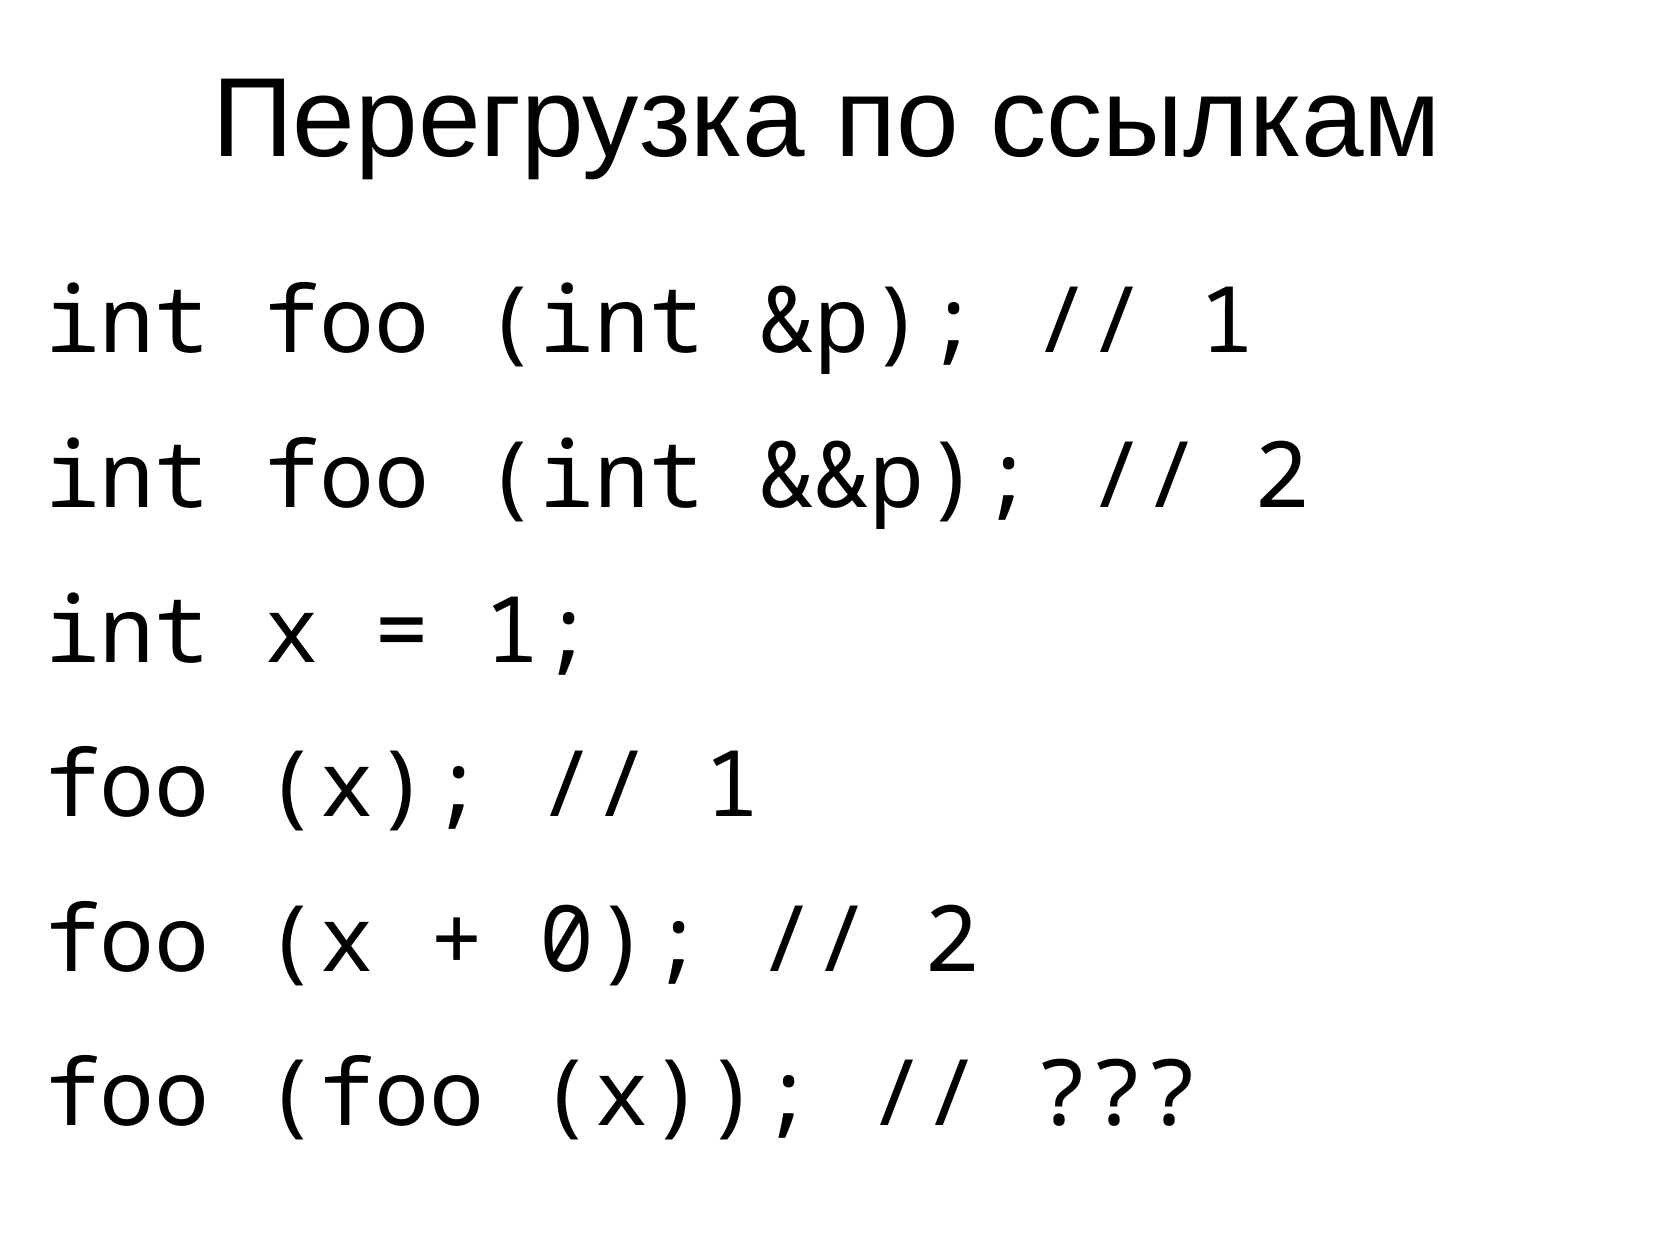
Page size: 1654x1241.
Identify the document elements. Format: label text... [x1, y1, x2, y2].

title Перегрузка по ссылкам [82, 13, 1571, 222]
list int foo (int &p); // 1 int foo (int &&p); // 2 int x = 1; foo (x); // 1 foo (x + 0); // 2 foo (foo (x)); // ??? [45, 255, 1583, 1186]
